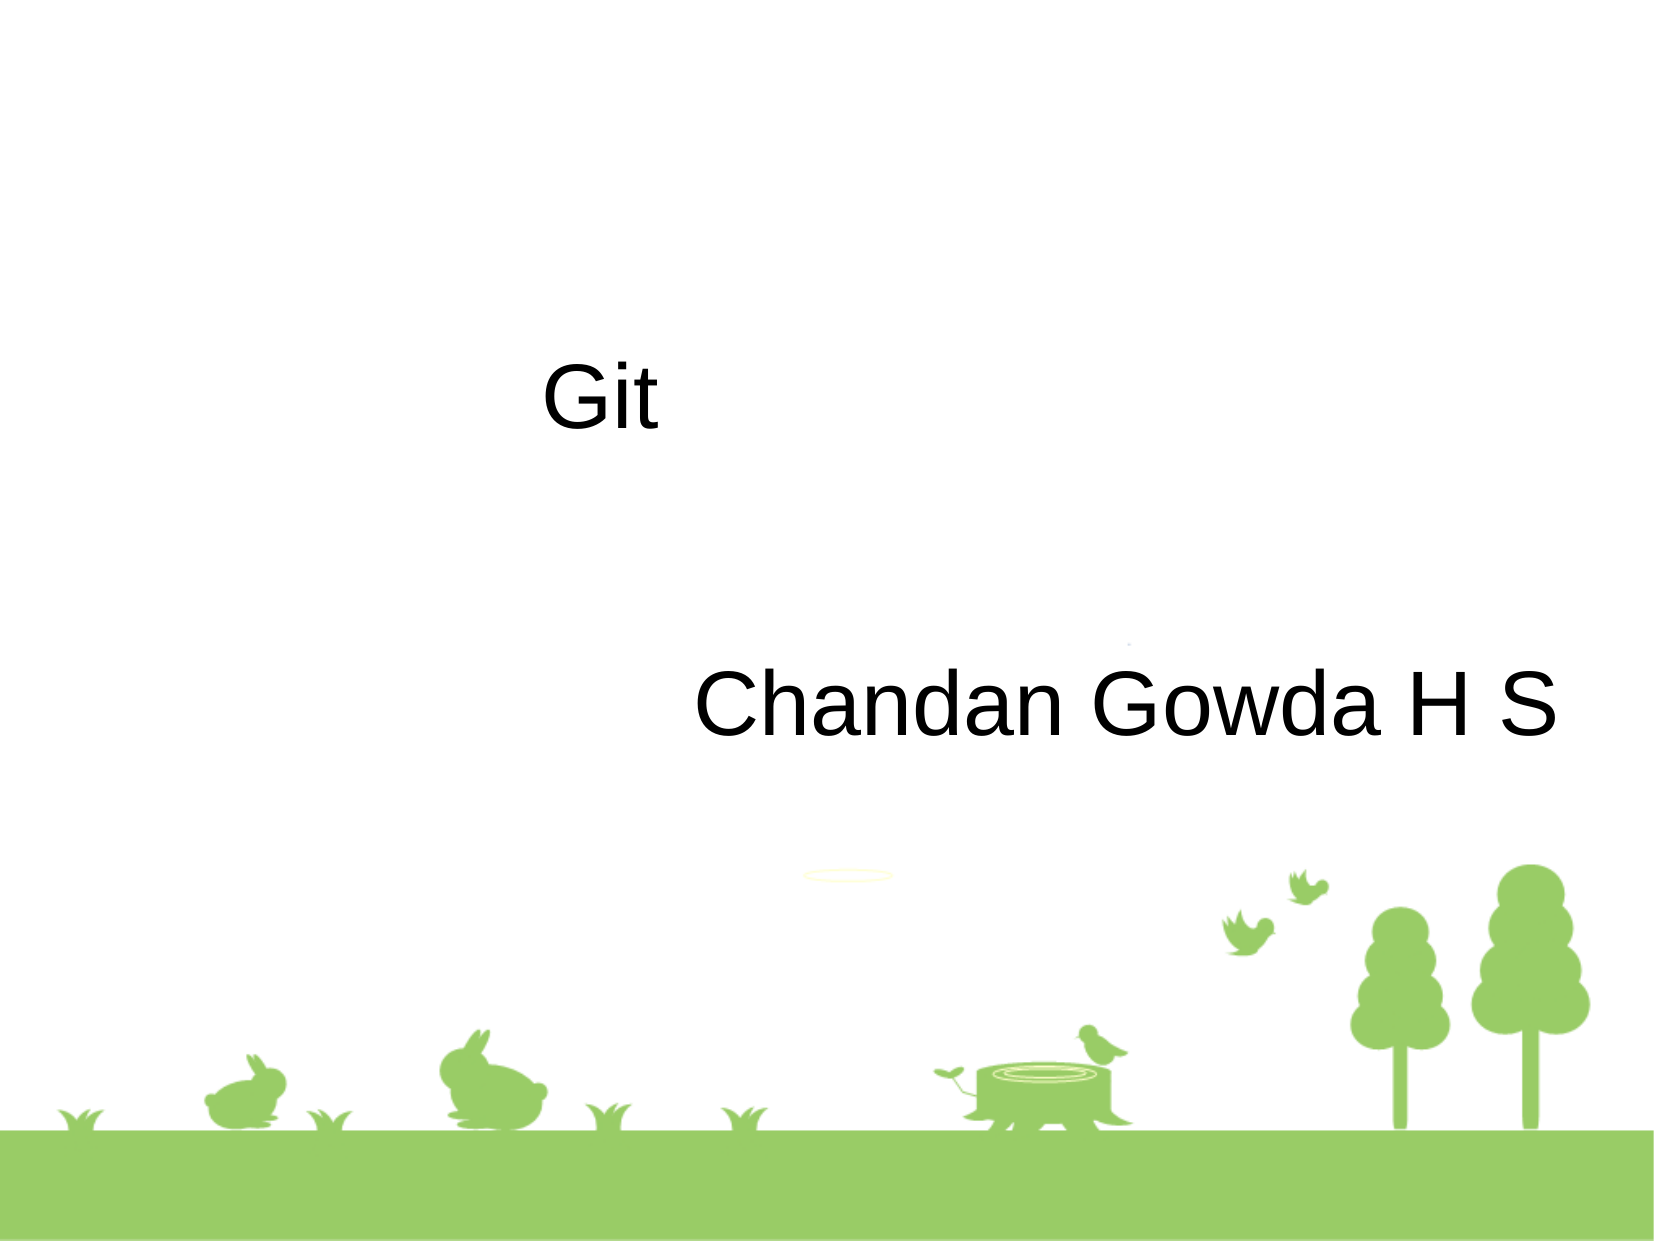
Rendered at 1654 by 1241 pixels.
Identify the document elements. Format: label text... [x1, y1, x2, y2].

title Git Chandan Gowda H S [82, 49, 1571, 1052]
picture [0, 0, 1654, 1241]
